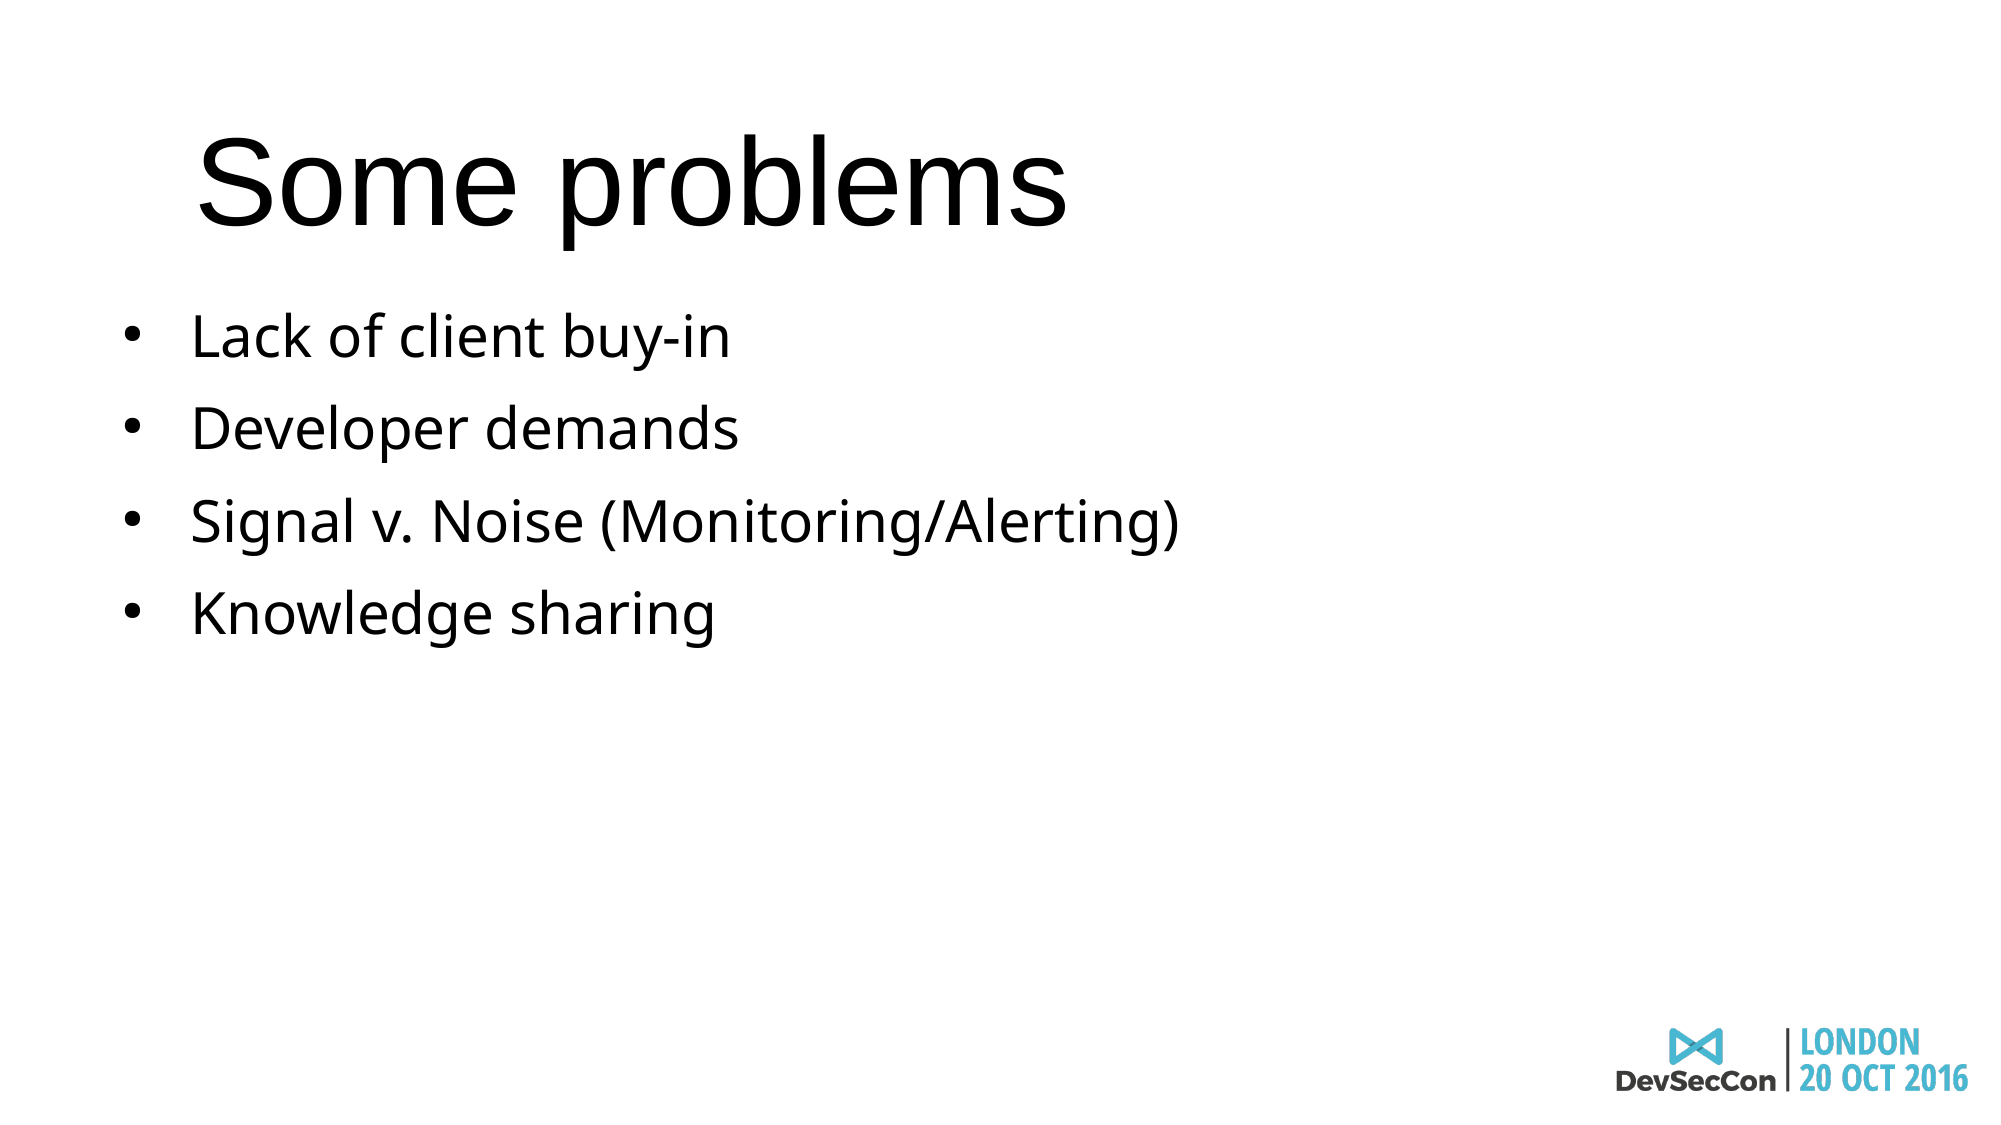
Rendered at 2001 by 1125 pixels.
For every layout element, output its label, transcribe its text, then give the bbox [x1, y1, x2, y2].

title [89, 59, 1910, 278]
text_box Some problems [180, 104, 1086, 260]
list Lack of client buy-in Developer demands Signal v. Noise (Monitoring/Alerting) Knowledge sharing [89, 299, 1910, 1014]
picture [1609, 1014, 1979, 1105]
